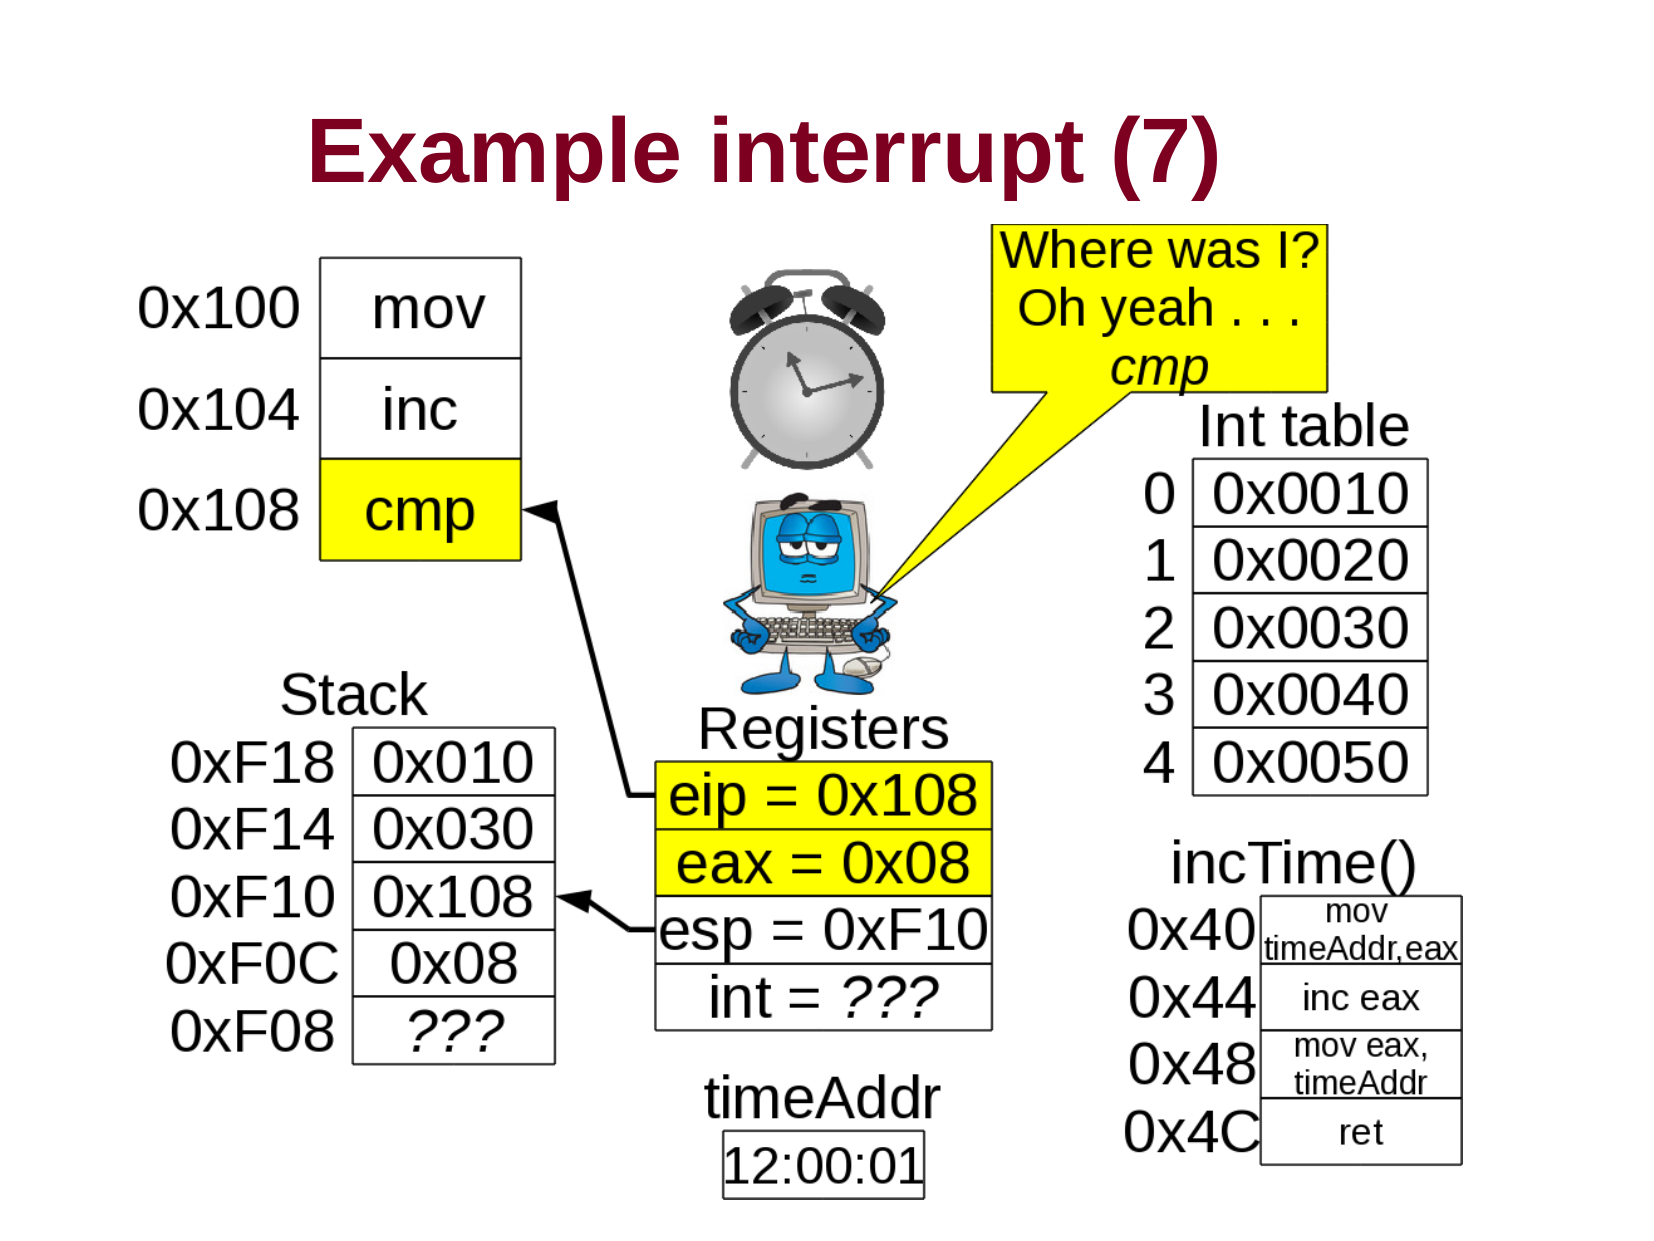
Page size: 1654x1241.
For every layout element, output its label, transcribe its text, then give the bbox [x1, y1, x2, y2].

picture [0, 0, 1654, 1241]
title Example interrupt (7) [118, 94, 1412, 207]
